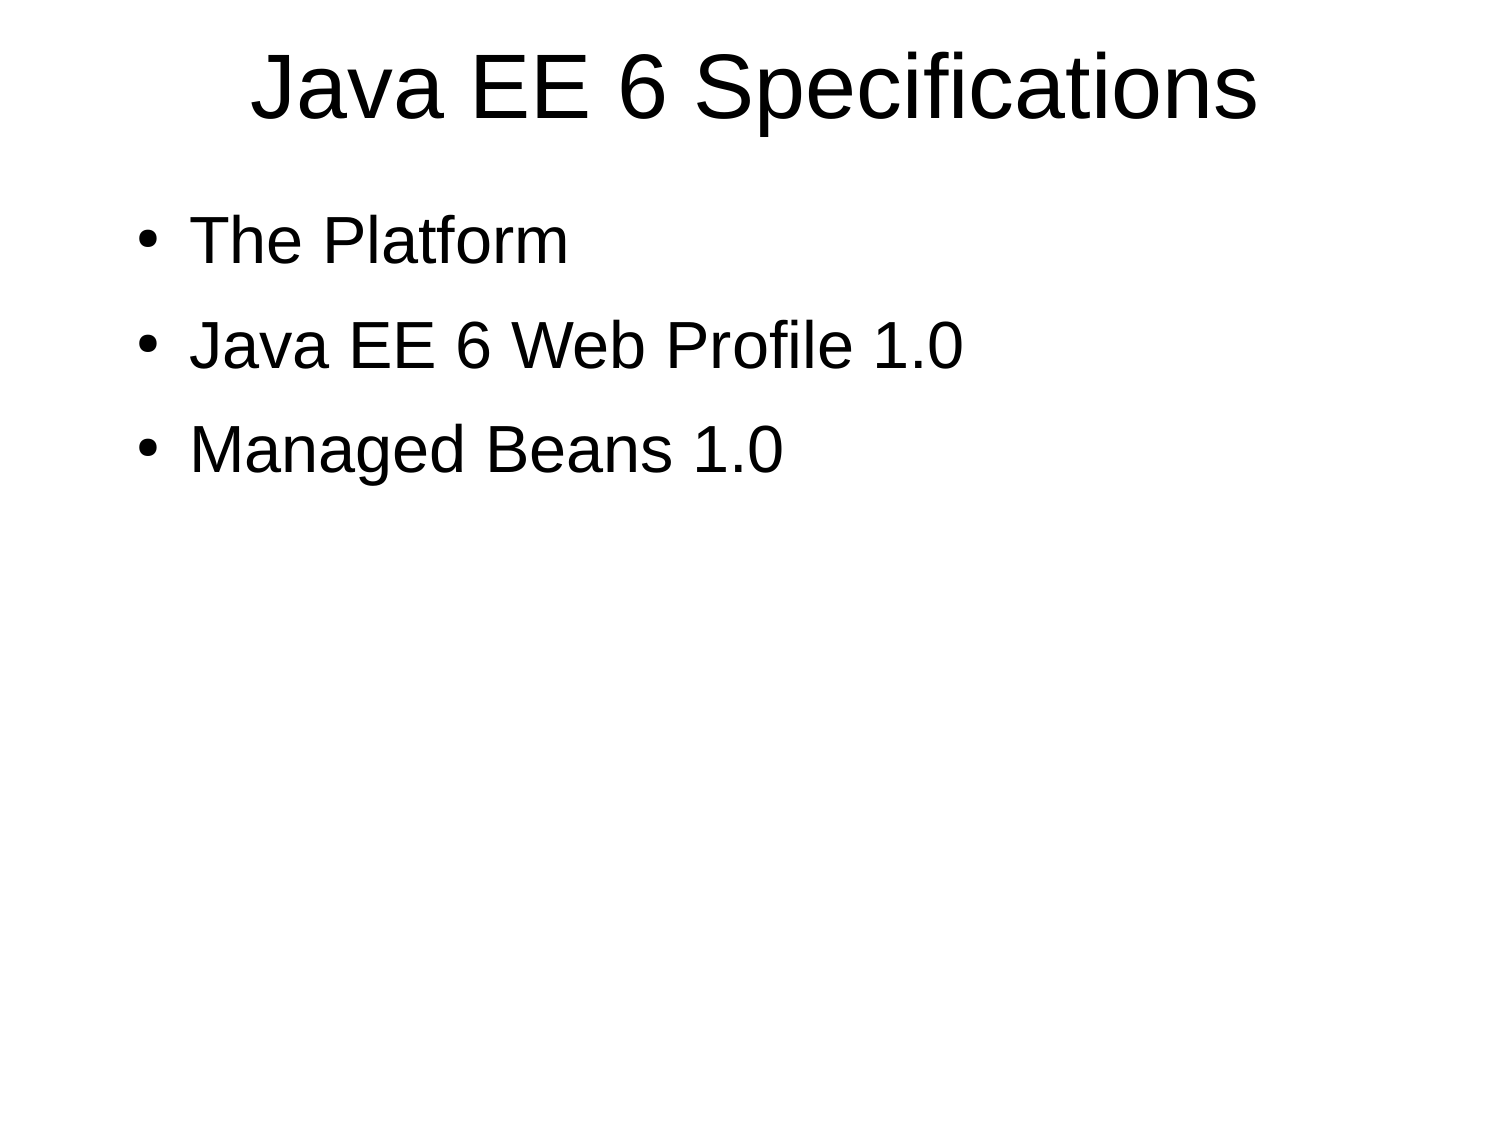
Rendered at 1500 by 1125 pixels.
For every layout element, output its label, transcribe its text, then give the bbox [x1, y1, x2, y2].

list The Platform Java EE 6 Web Profile 1.0 Managed Beans 1.0 [118, 203, 1355, 916]
title Java EE 6 Specifications [133, 35, 1378, 139]
